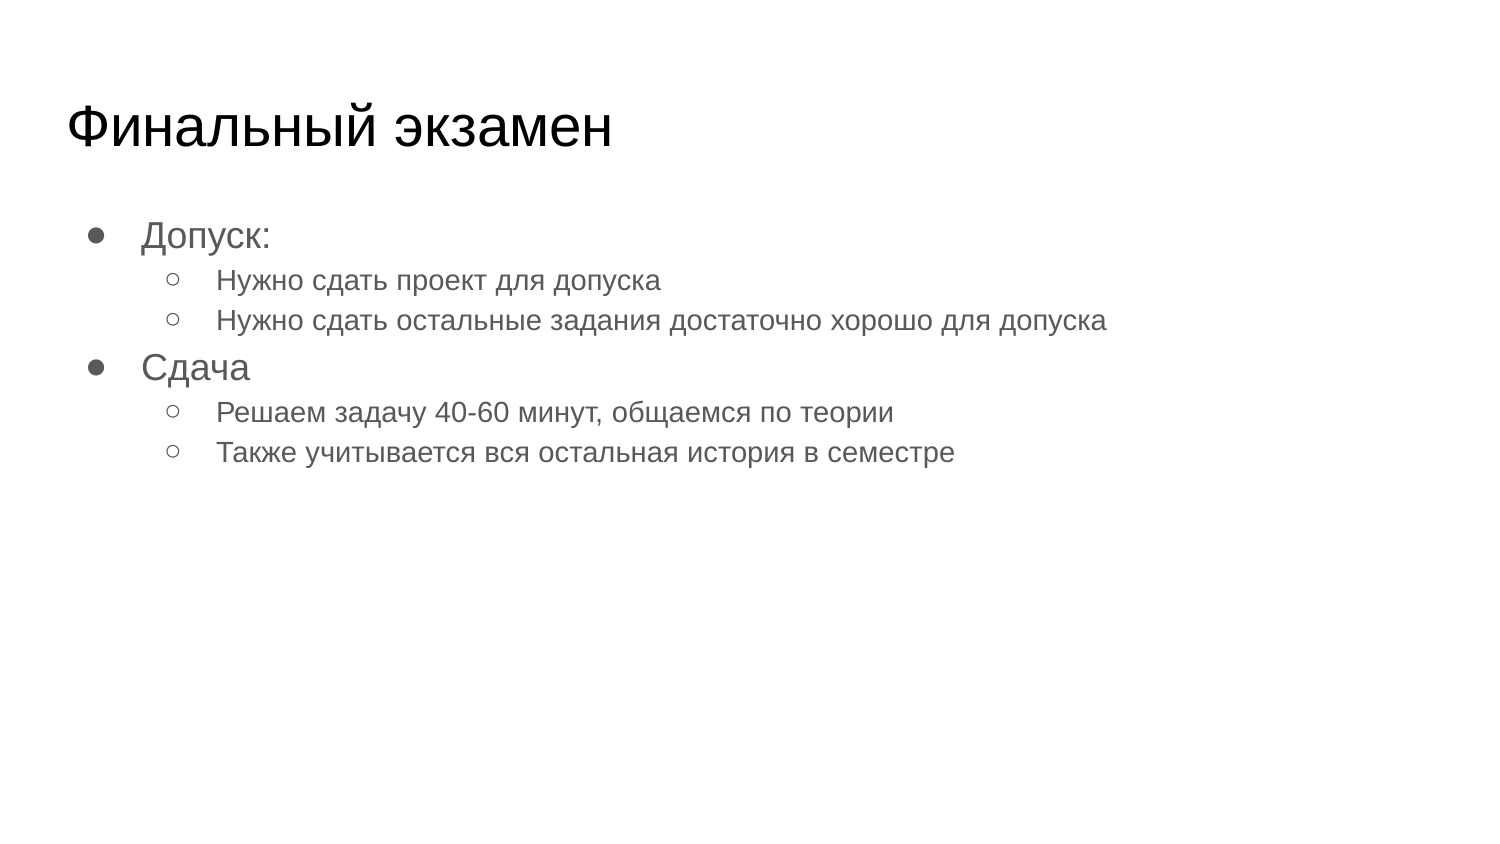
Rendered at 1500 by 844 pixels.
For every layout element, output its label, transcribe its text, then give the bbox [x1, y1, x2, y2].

title Финальный экзамен [51, 72, 1449, 167]
list Допуск: Нужно сдать проект для допуска Нужно сдать остальные задания достаточно хорошо для допуска Сдача Решаем задачу 40-60 минут, общаемся по теории Также учитывается вся остальная история в семестре [51, 189, 1449, 750]
